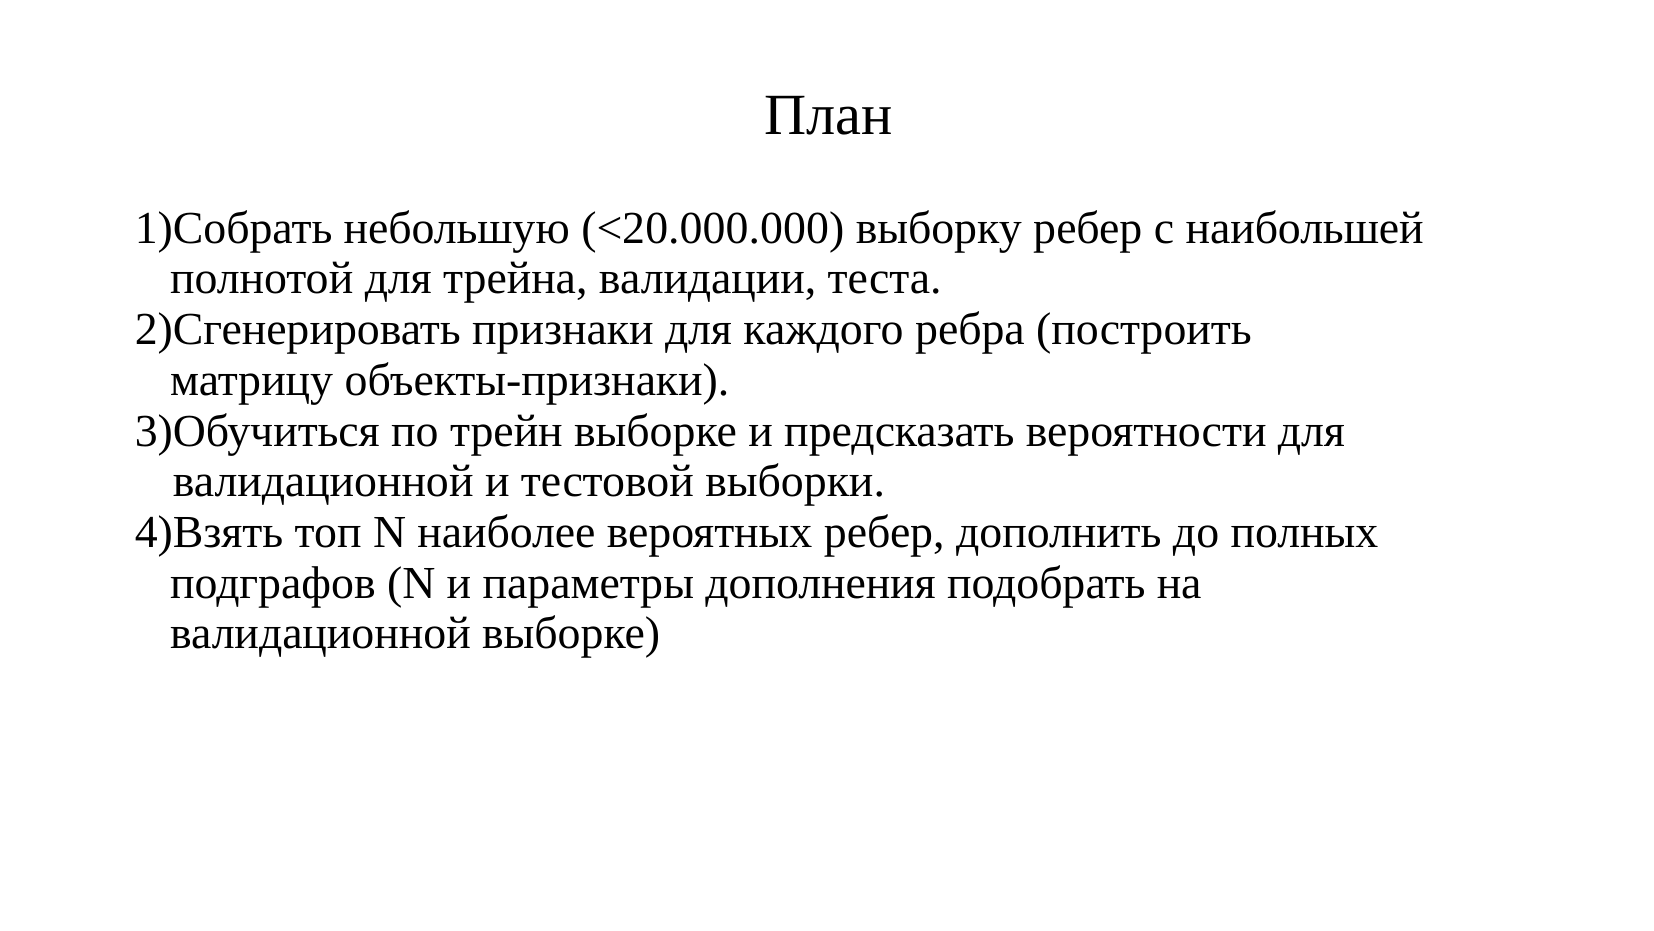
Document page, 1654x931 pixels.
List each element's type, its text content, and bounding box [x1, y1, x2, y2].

text_box План [750, 75, 908, 155]
text_box Собрать небольшую (<20.000.000) выборку ребер с наибольшей полнотой для трейна, валидации, теста. Сгенерировать признаки для каждого ребра (построить матрицу объекты-признаки). Обучиться по трейн выборке и предсказать вероятности для валидационной и тестовой выборки. Взять топ N наиболее вероятных ребер, дополнить до полных подграфов (N и параметры дополнения подобрать на валидационной выборке) [120, 195, 1441, 670]
